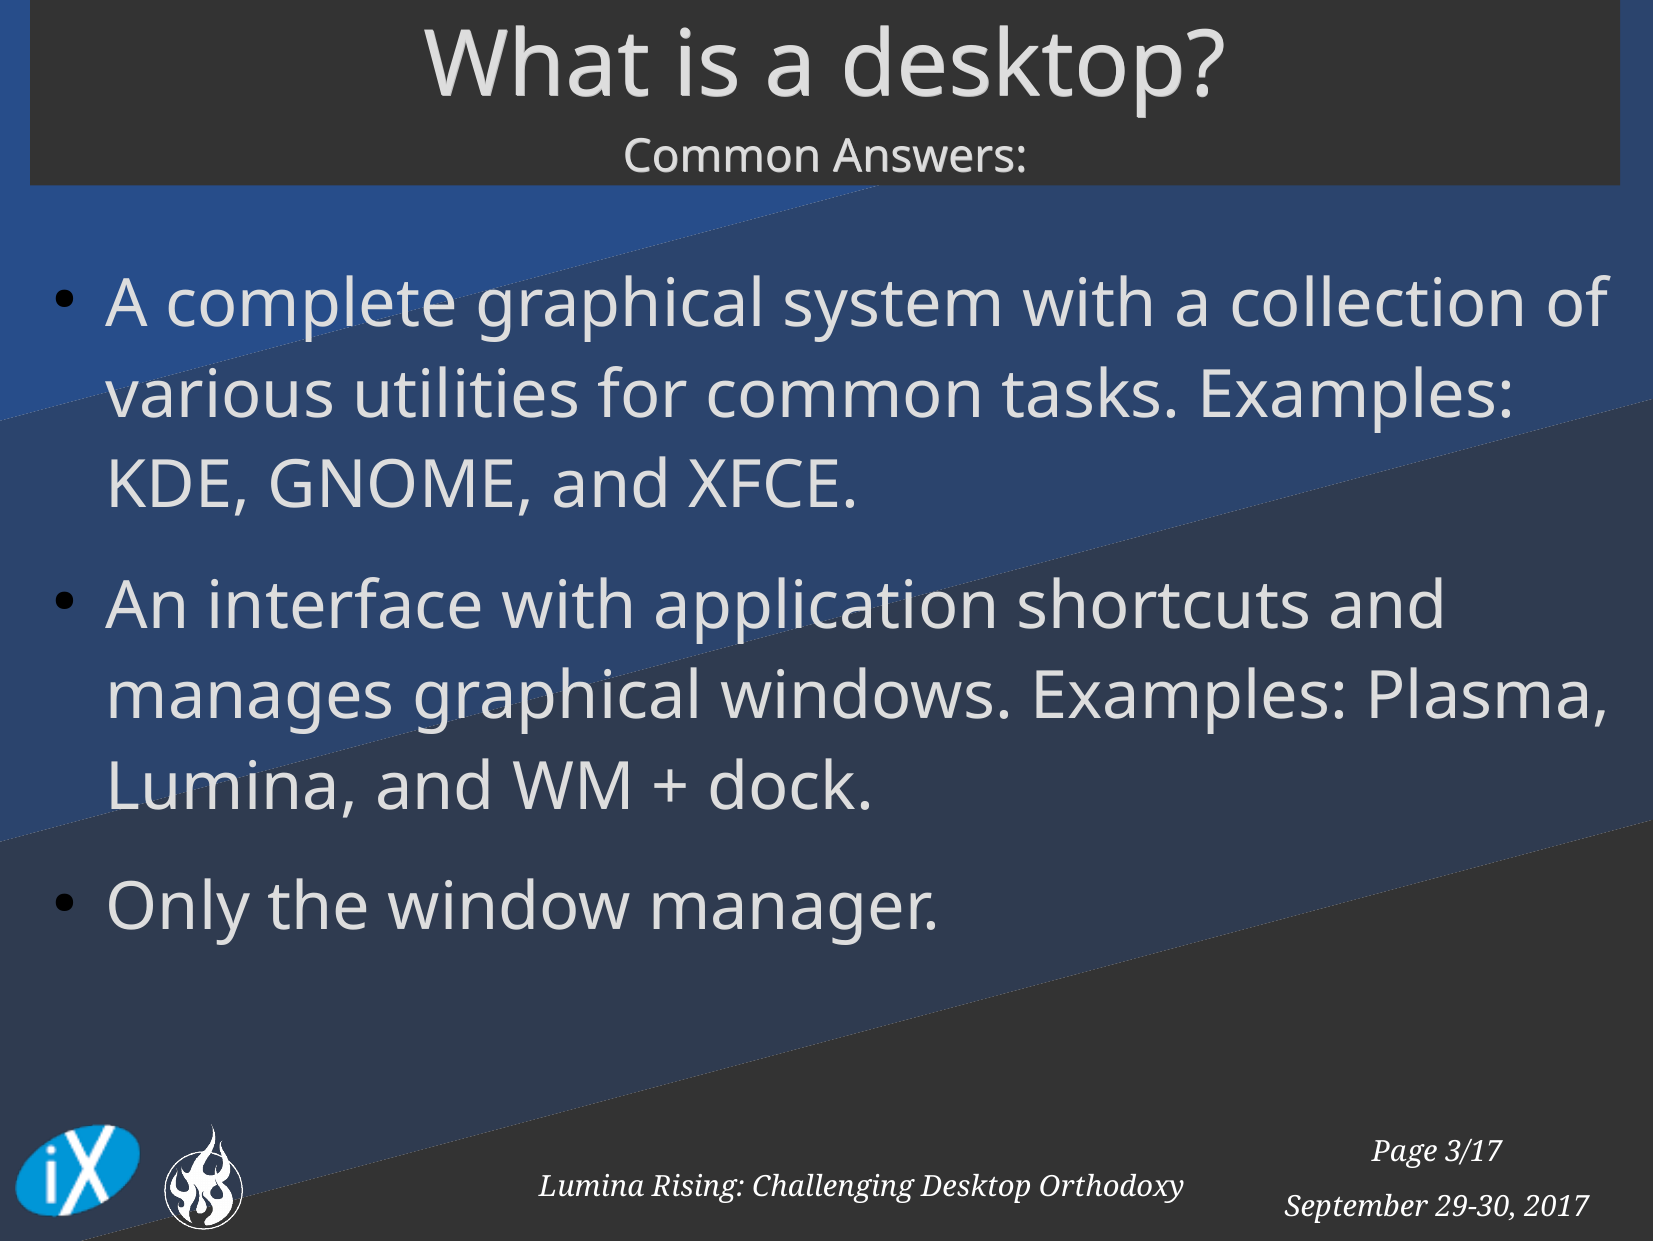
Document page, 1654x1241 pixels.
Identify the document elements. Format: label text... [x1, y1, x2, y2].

picture [15, 1124, 145, 1223]
picture [150, 1124, 256, 1230]
picture [46, 1145, 56, 1155]
list A complete graphical system with a collection of various utilities for common tasks. Examples: KDE, GNOME, and XFCE. An interface with application shortcuts and manages graphical windows. Examples: Plasma, Lumina, and WM + dock. Only the window manager. [30, 255, 1621, 1036]
title What is a desktop? Common Answers: [30, 0, 1621, 185]
picture [46, 1160, 56, 1203]
